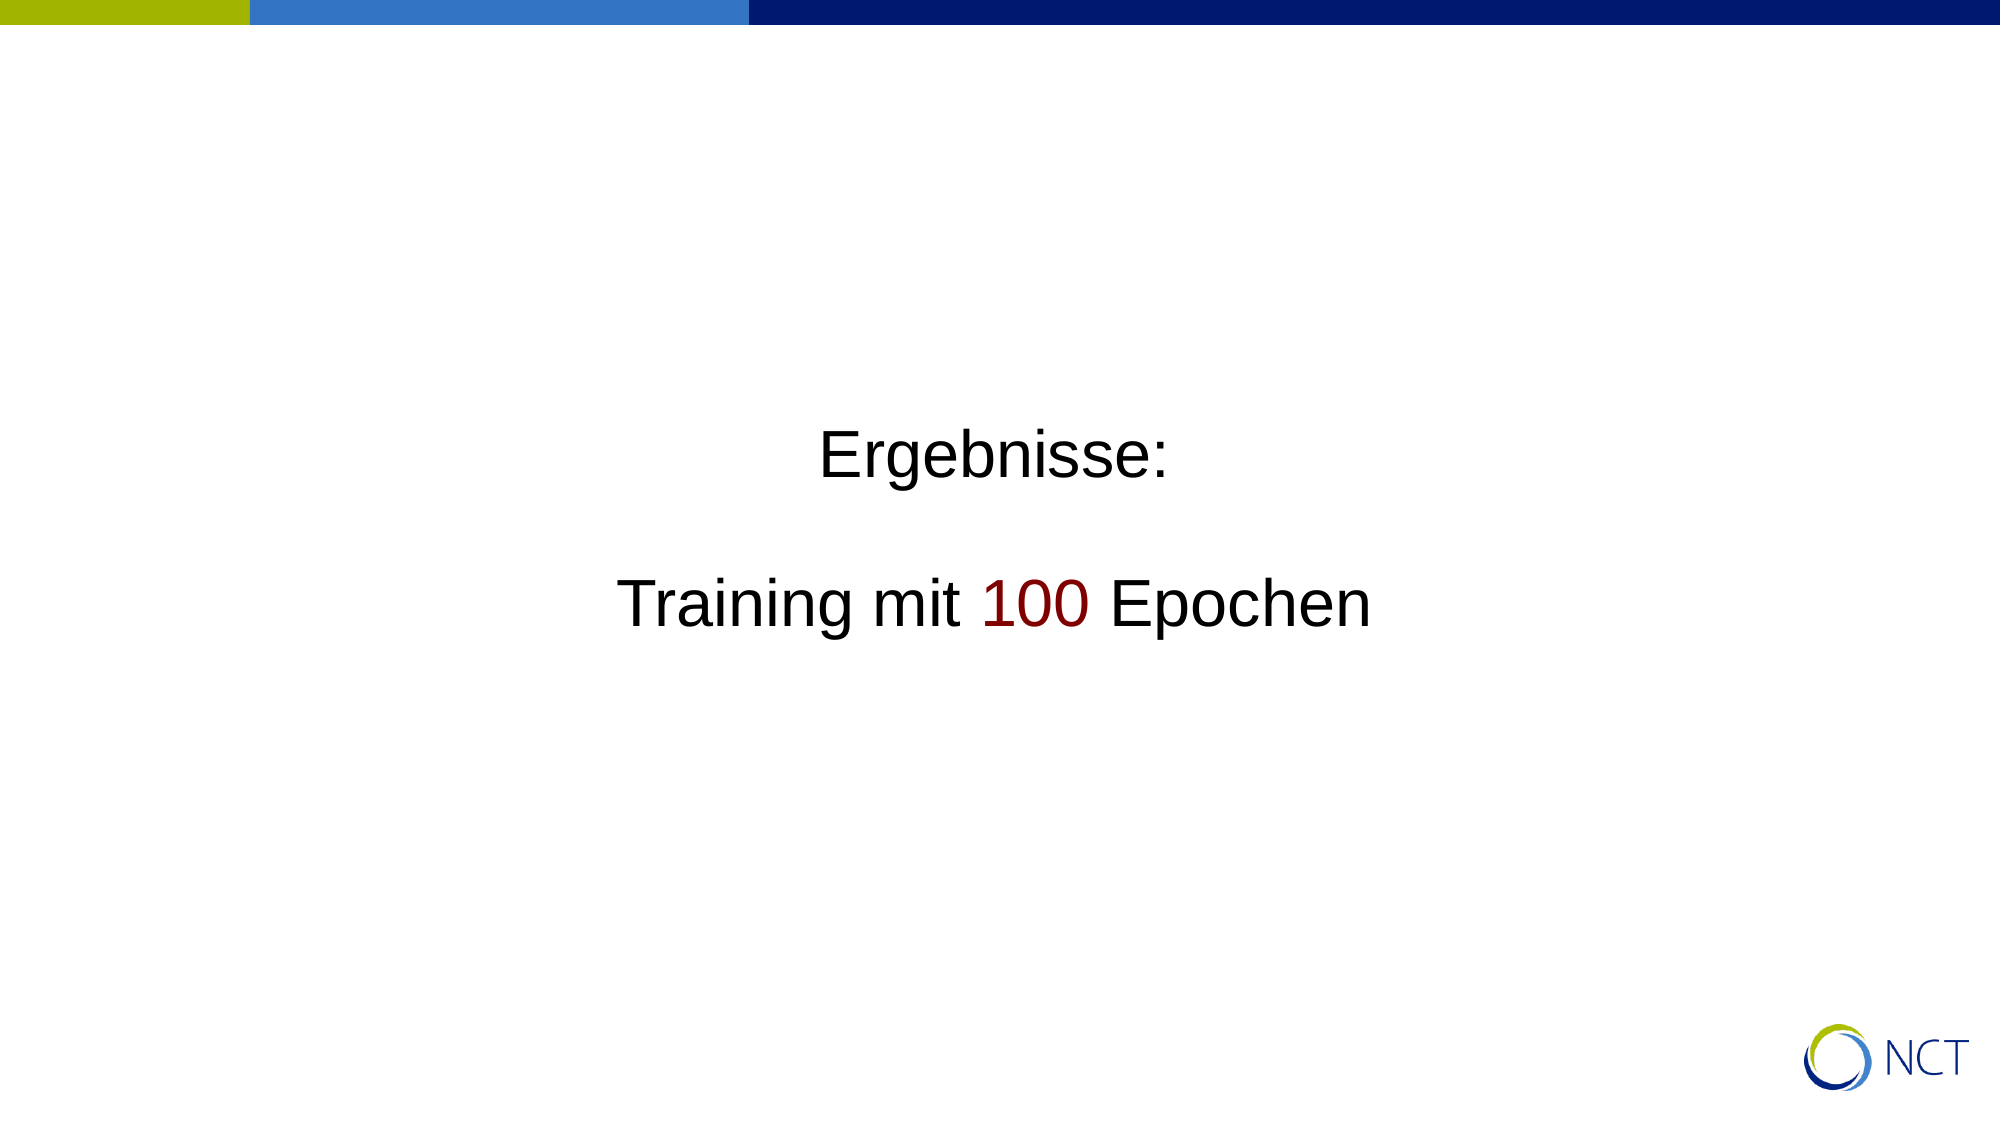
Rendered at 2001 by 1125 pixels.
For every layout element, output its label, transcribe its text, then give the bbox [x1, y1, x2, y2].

picture [1804, 1024, 1969, 1091]
title Ergebnisse: Training mit 100 Epochen [98, 416, 1891, 641]
